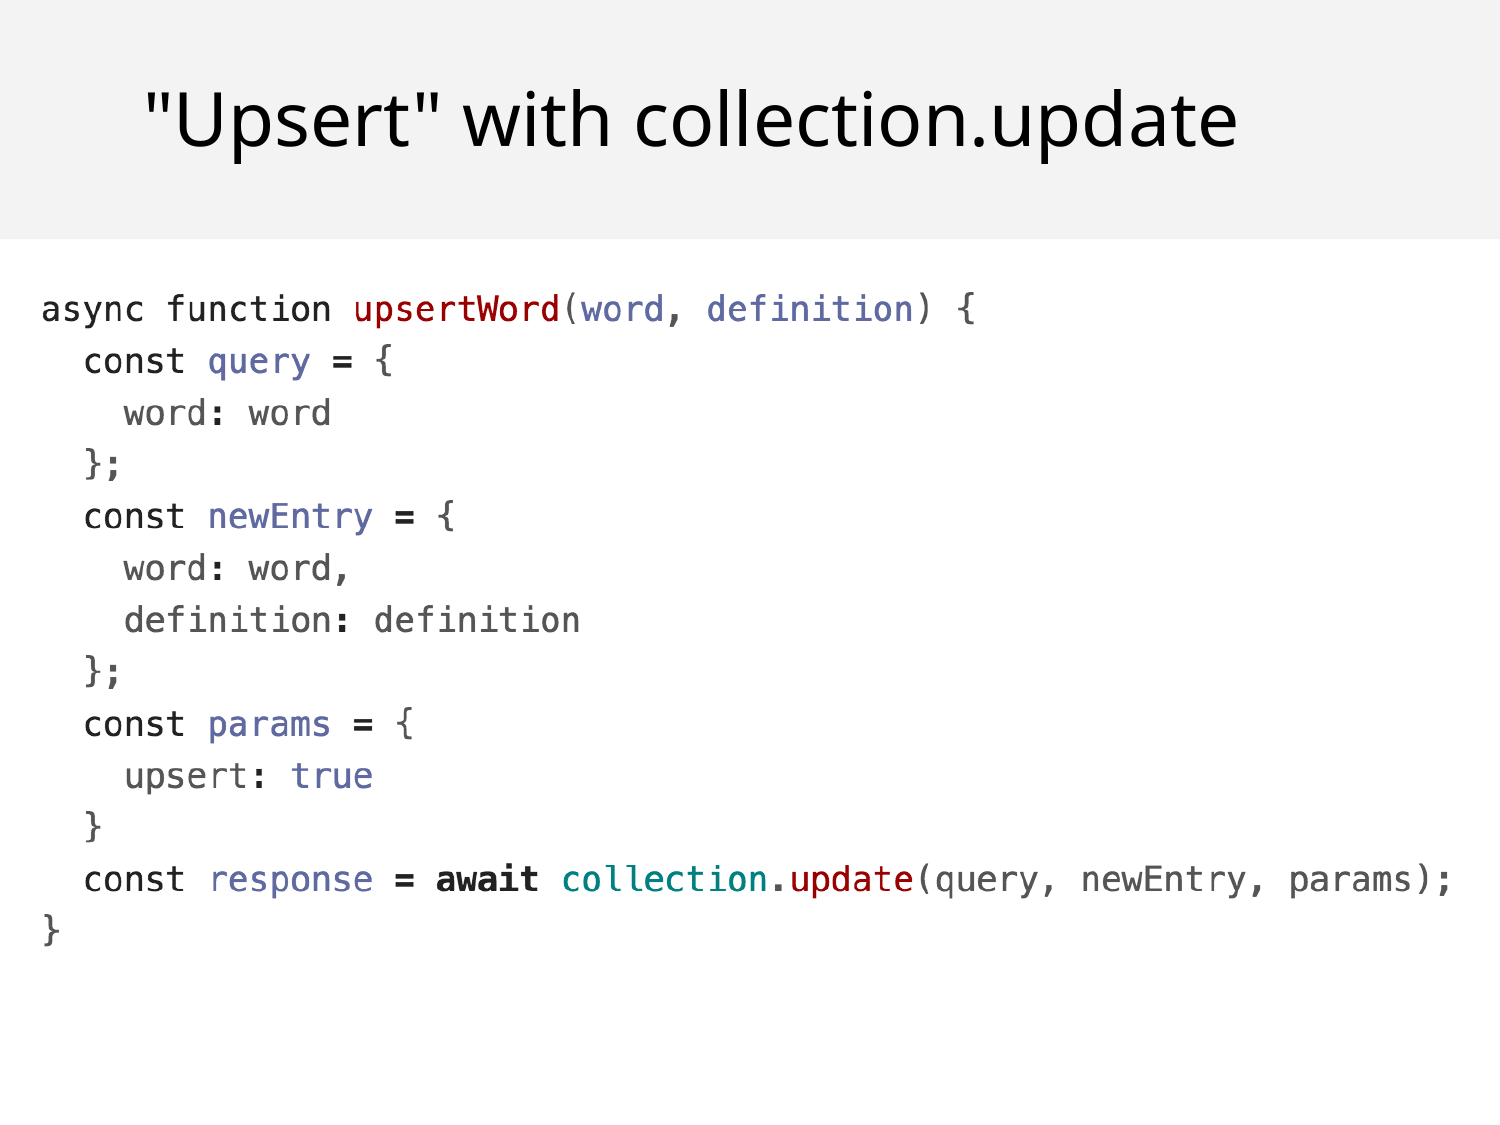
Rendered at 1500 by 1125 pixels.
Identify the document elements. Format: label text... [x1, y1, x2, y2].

picture [24, 286, 1475, 962]
title "Upsert" with collection.update [128, 56, 1372, 183]
